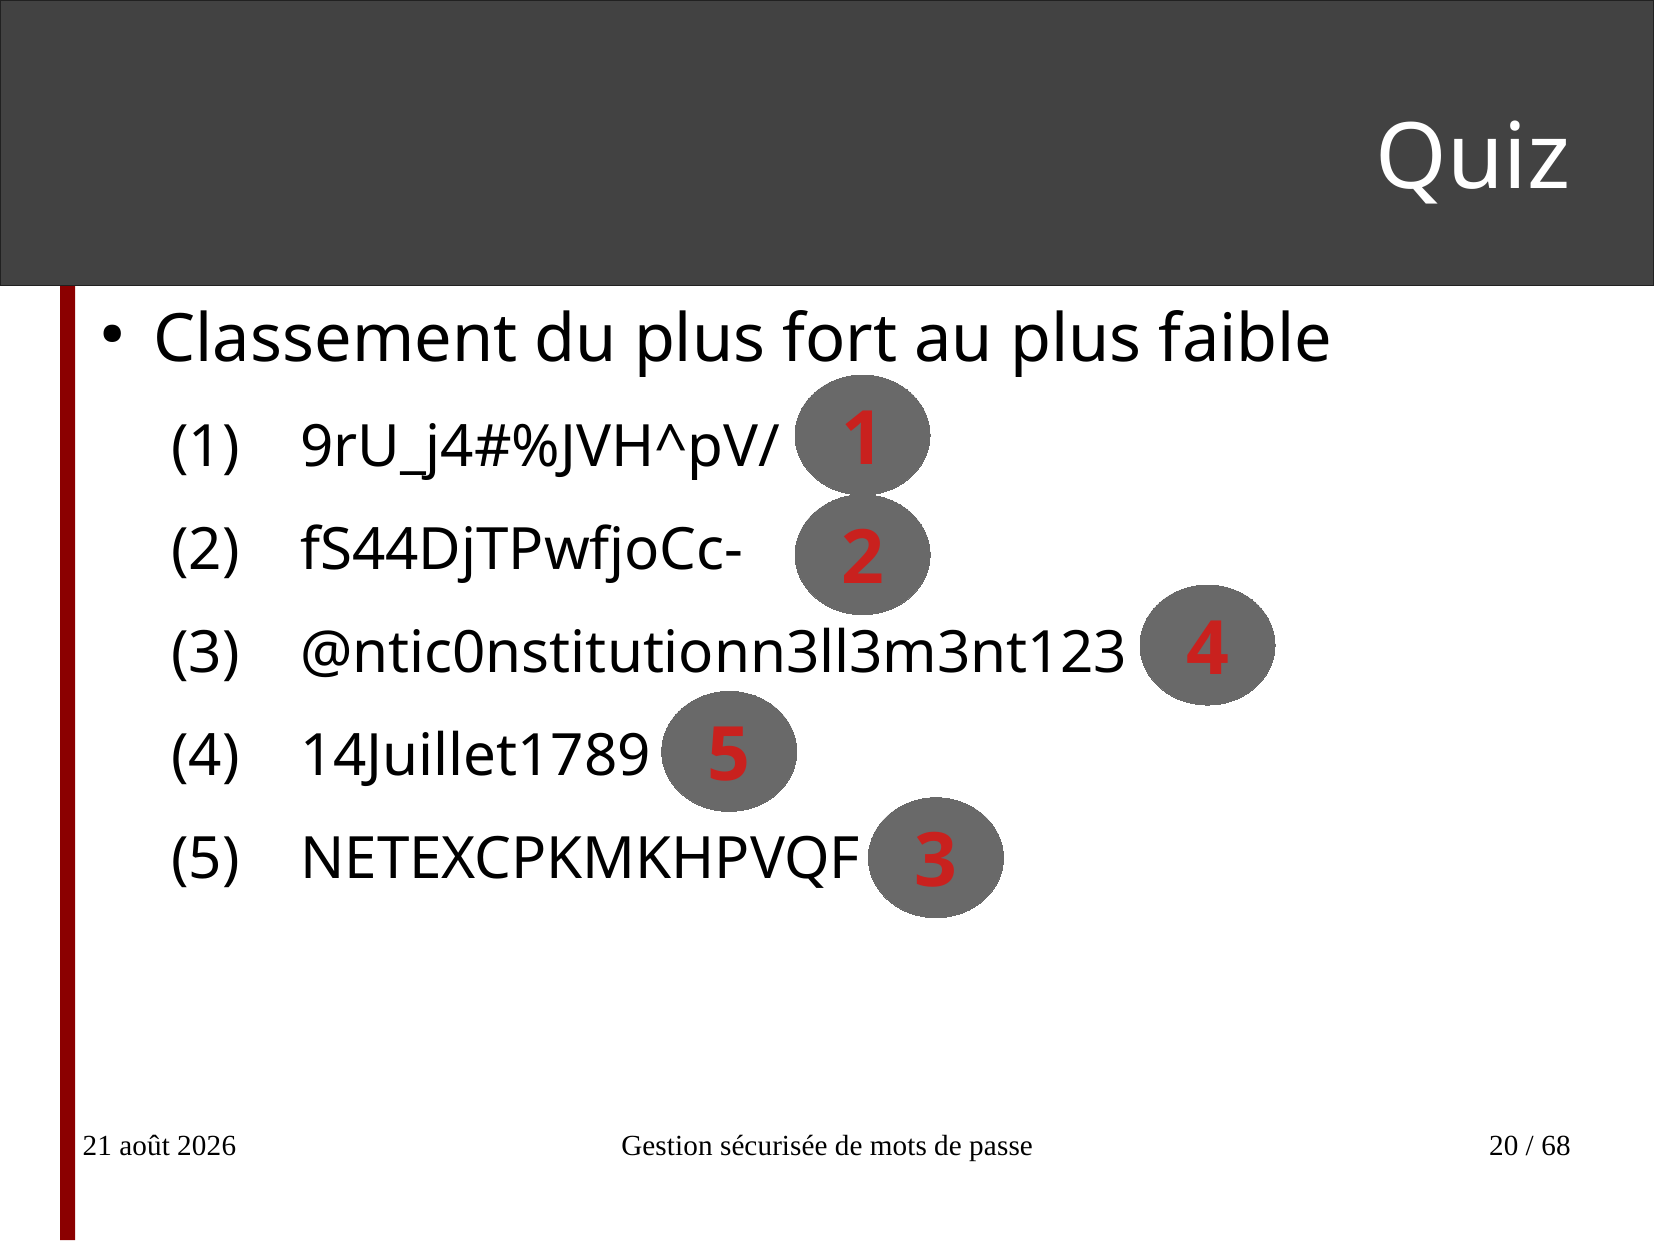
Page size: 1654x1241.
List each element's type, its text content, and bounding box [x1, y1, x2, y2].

text_box 1 [795, 375, 931, 495]
list Classement du plus fort au plus faible 9rU_j4#%JVH^pV/ fS44DjTPwfjoCc- @ntic0nstitutionn3ll3m3nt123 14Juillet1789 NETEXCPKMKHPVQF [82, 290, 1571, 1096]
text_box 4 [1140, 585, 1276, 706]
text_box 5 [661, 691, 797, 812]
title Quiz [82, 49, 1571, 257]
text_box 3 [868, 797, 1004, 918]
text_box 2 [795, 494, 931, 615]
